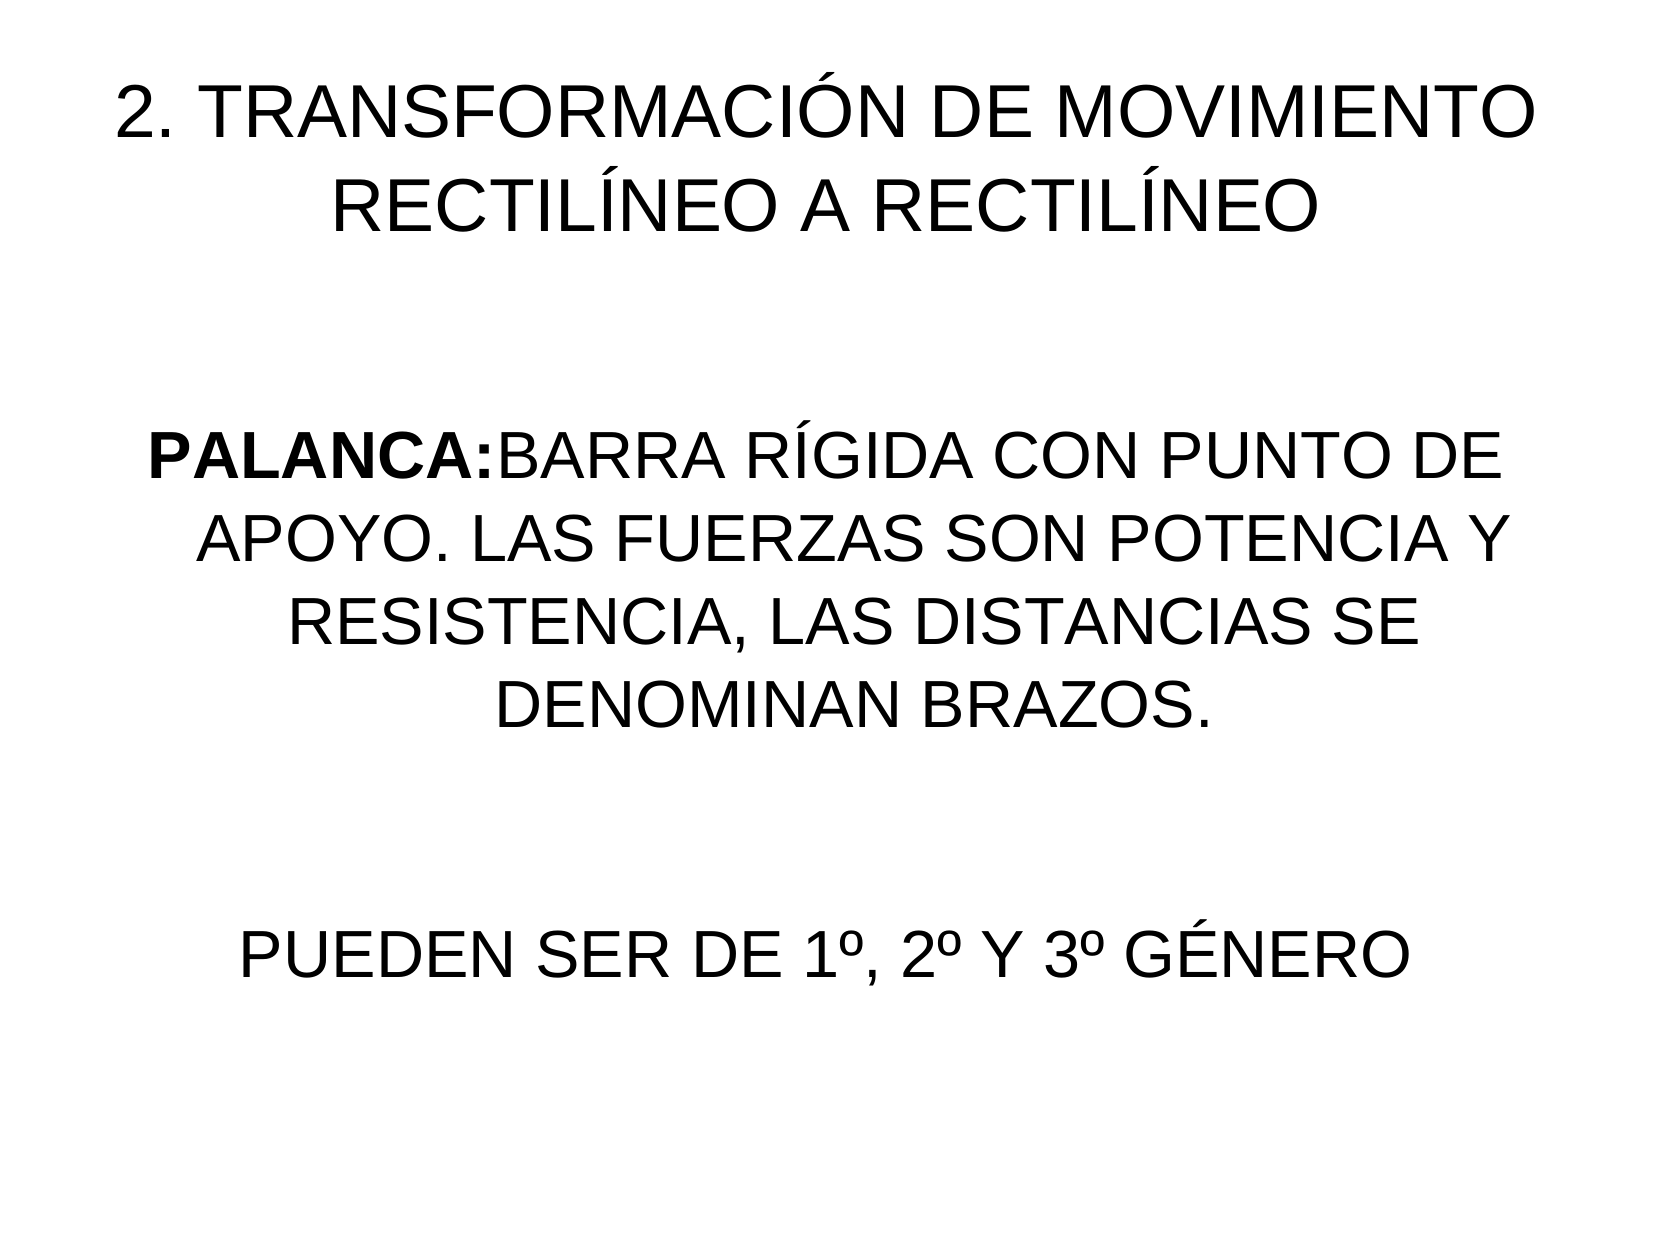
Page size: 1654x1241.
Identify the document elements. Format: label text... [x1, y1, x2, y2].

subtitle PALANCA:BARRA RÍGIDA CON PUNTO DE APOYO. LAS FUERZAS SON POTENCIA Y RESISTENCIA, LAS DISTANCIAS SE DENOMINAN BRAZOS. PUEDEN SER DE 1º, 2º Y 3º GÉNERO [82, 290, 1571, 1109]
title 2. TRANSFORMACIÓN DE MOVIMIENTO RECTILÍNEO A RECTILÍNEO [82, 45, 1571, 260]
